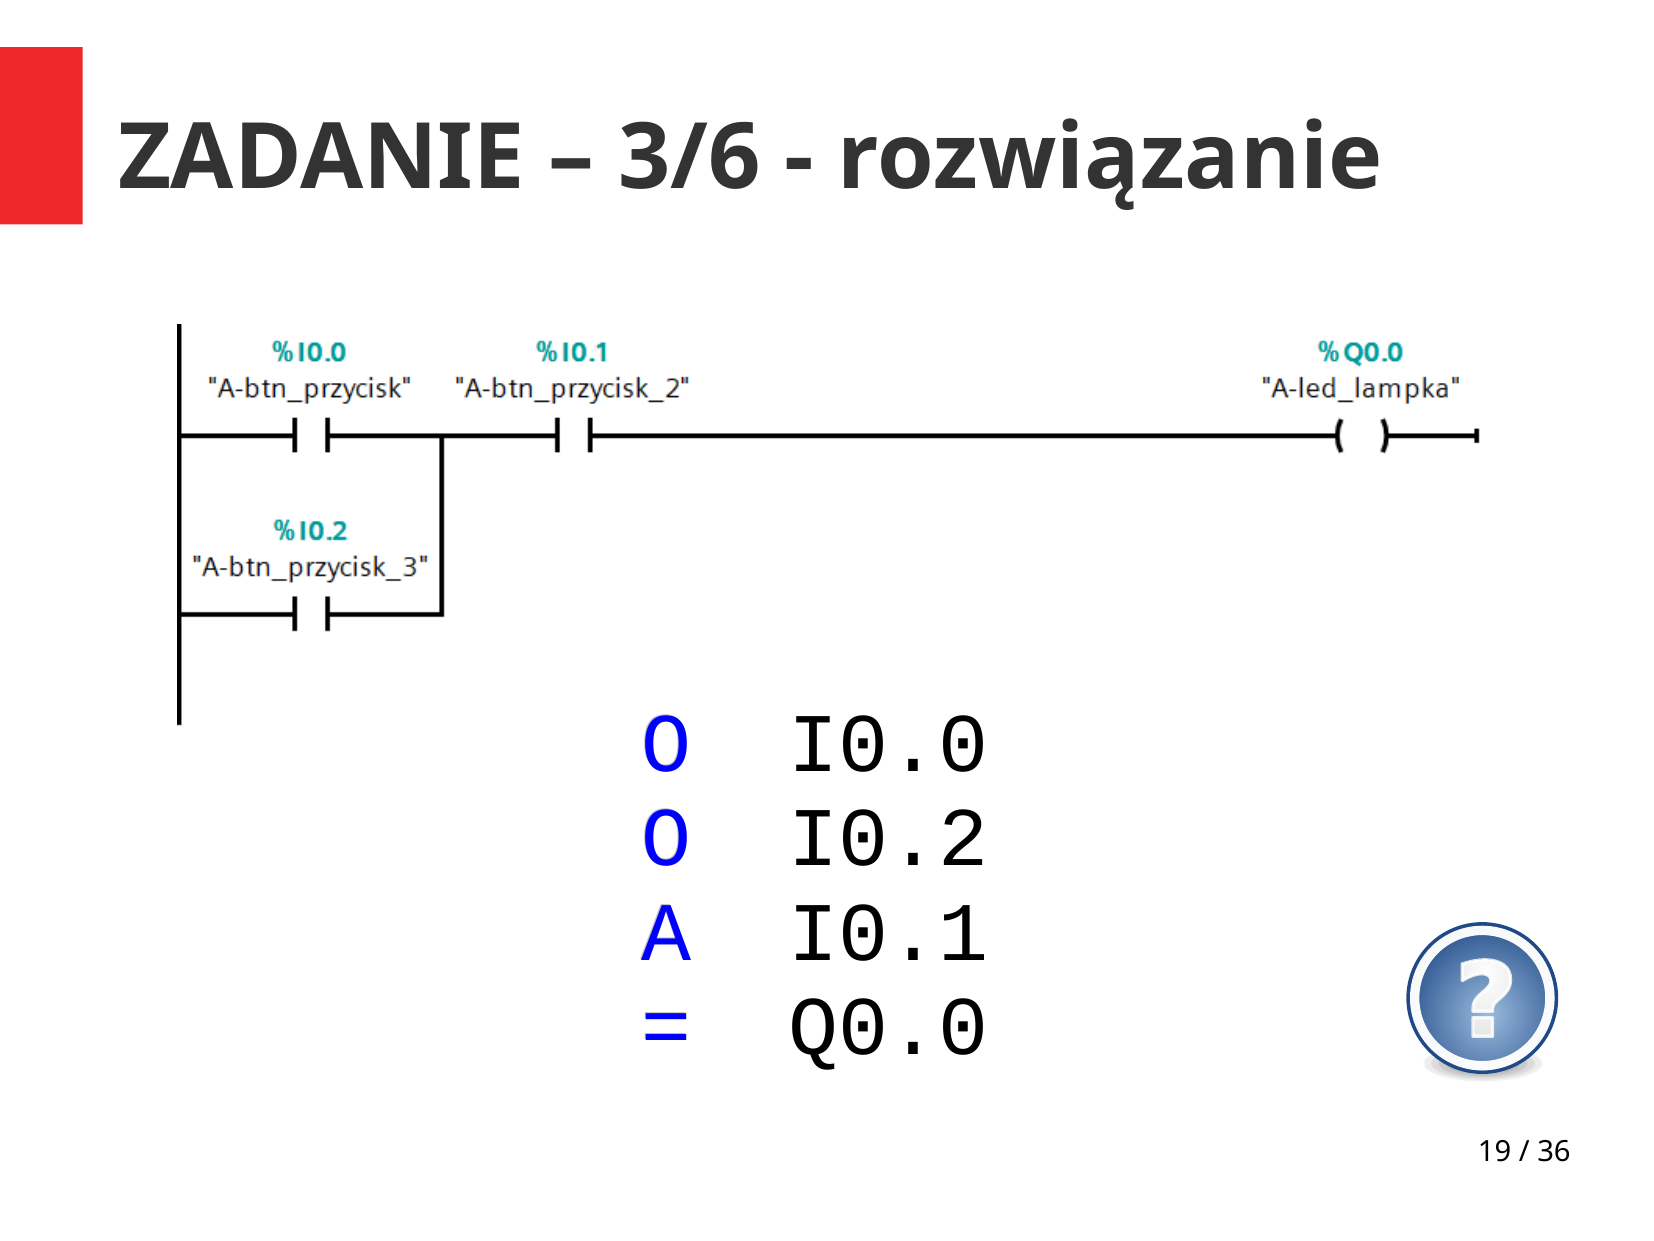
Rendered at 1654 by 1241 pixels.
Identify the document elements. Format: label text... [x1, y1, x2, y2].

picture [177, 324, 1484, 730]
picture [1393, 909, 1571, 1087]
text_box O I0.0 O I0.2 A I0.1 = Q0.0 [626, 694, 1004, 1087]
title ZADANIE – 3/6 - rozwiązanie [118, 49, 1571, 257]
